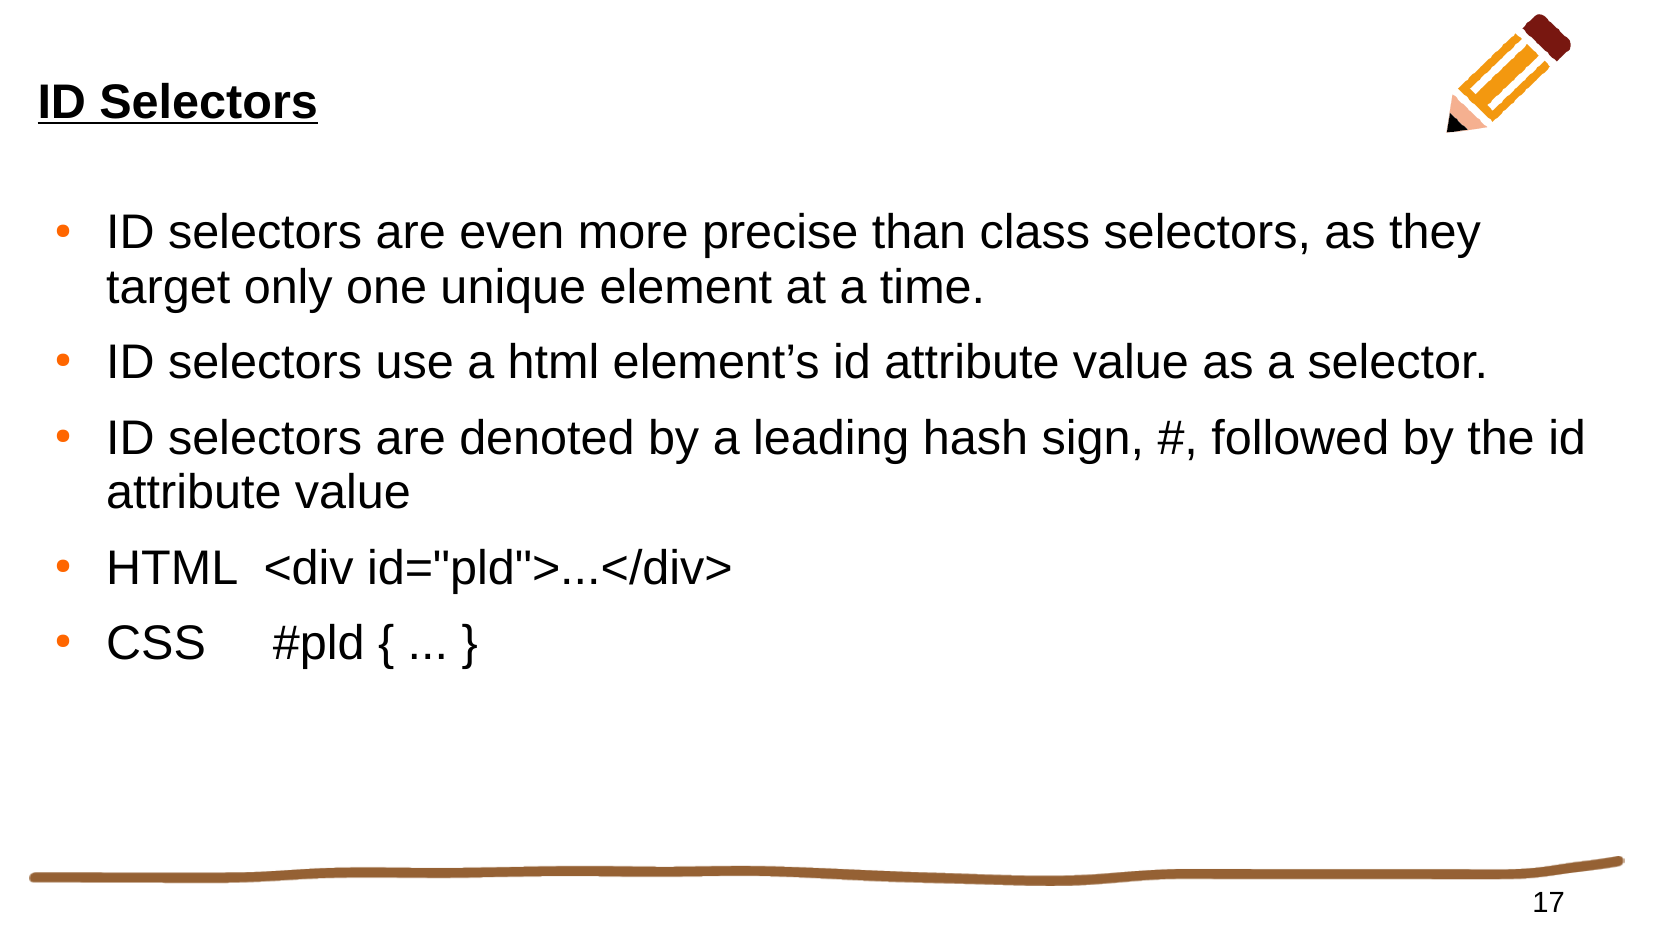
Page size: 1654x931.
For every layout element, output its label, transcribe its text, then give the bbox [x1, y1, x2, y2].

picture [1446, 14, 1571, 75]
picture [29, 856, 1625, 886]
list ID Selectors ID selectors are even more precise than class selectors, as they target only one unique element at a time. ID selectors use a html element’s id attribute value as a selector. ID selectors are denoted by a leading hash sign, #, followed by the id attribute value HTML <div id="pld">...</div> CSS #pld { ... } [37, 75, 1613, 676]
